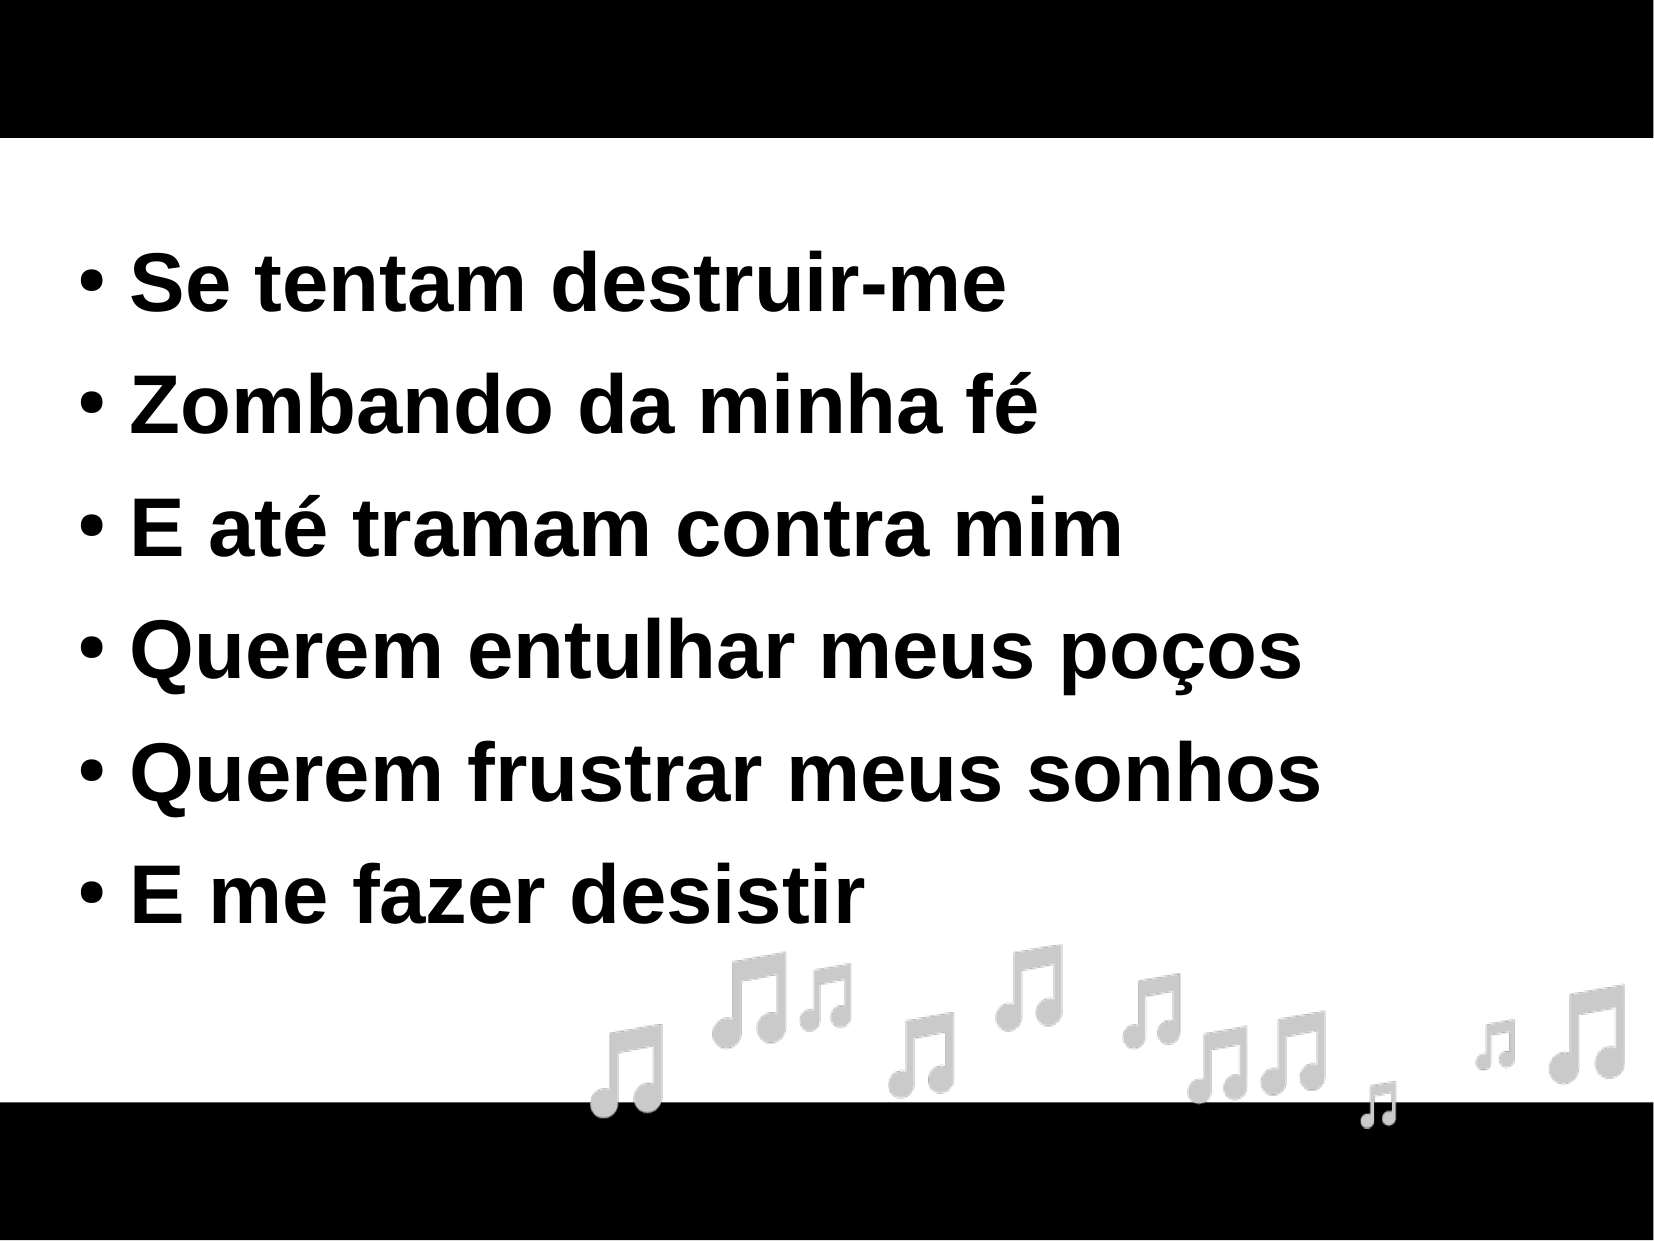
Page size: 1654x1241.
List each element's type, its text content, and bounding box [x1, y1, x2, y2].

list Se tentam destruir-me Zombando da minha fé E até tramam contra mim Querem entulhar meus poços Querem frustrar meus sonhos E me fazer desistir [59, 236, 1595, 1024]
